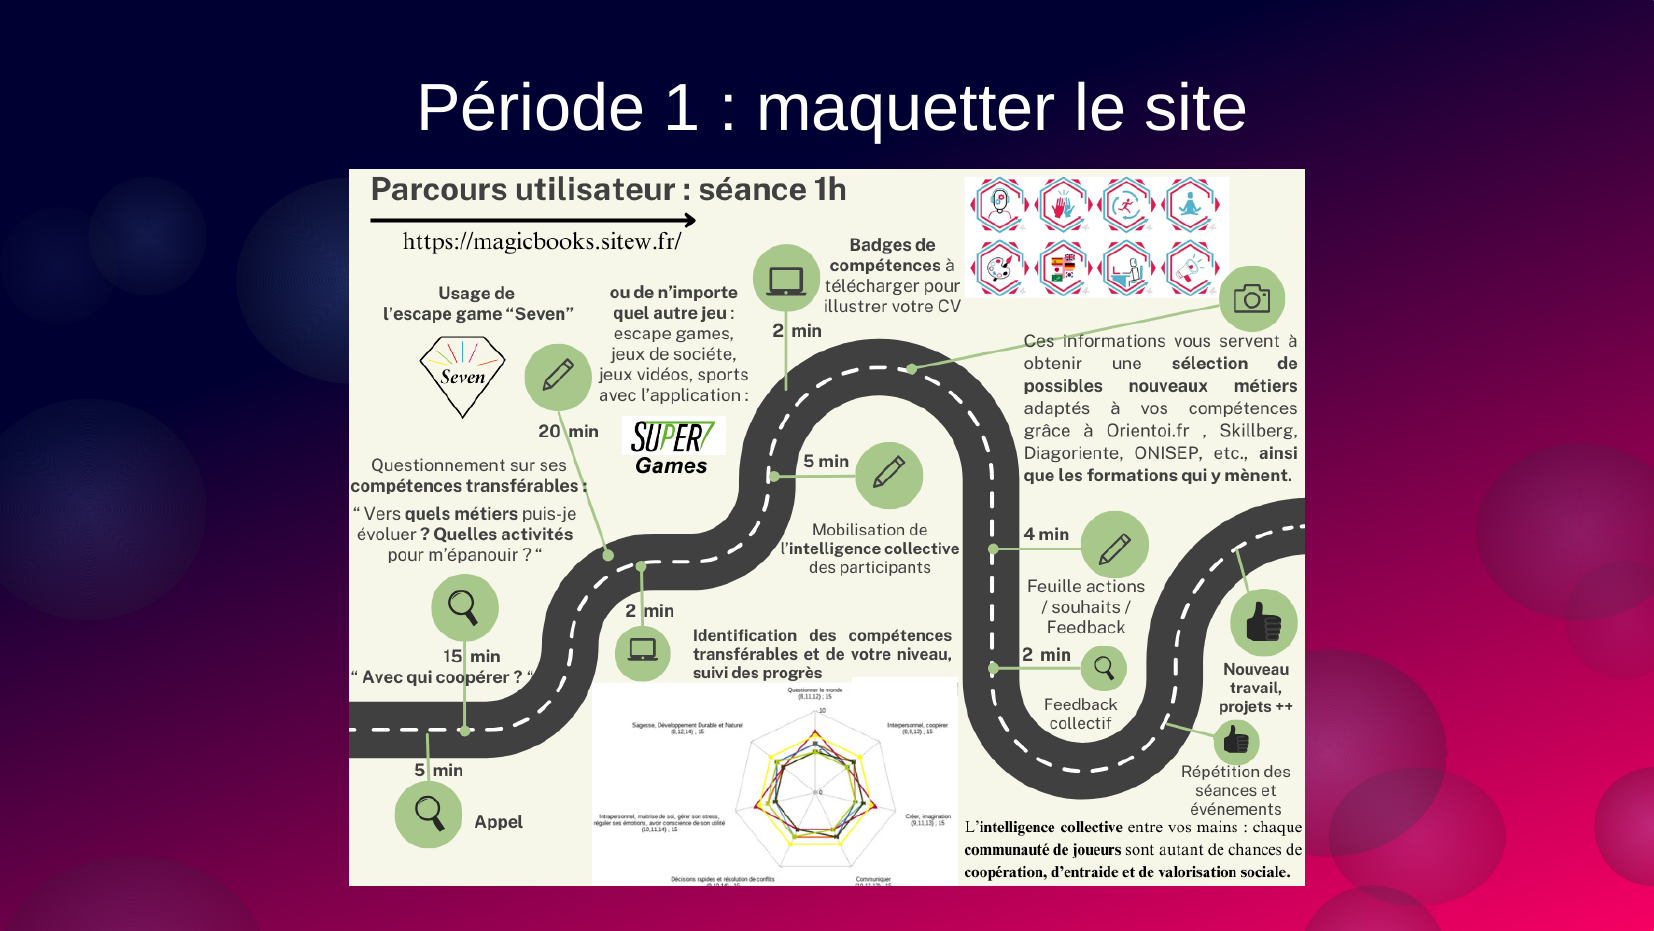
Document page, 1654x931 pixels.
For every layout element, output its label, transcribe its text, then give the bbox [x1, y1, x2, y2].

title Période 1 : maquetter le site [88, 29, 1577, 185]
picture [349, 169, 1305, 886]
